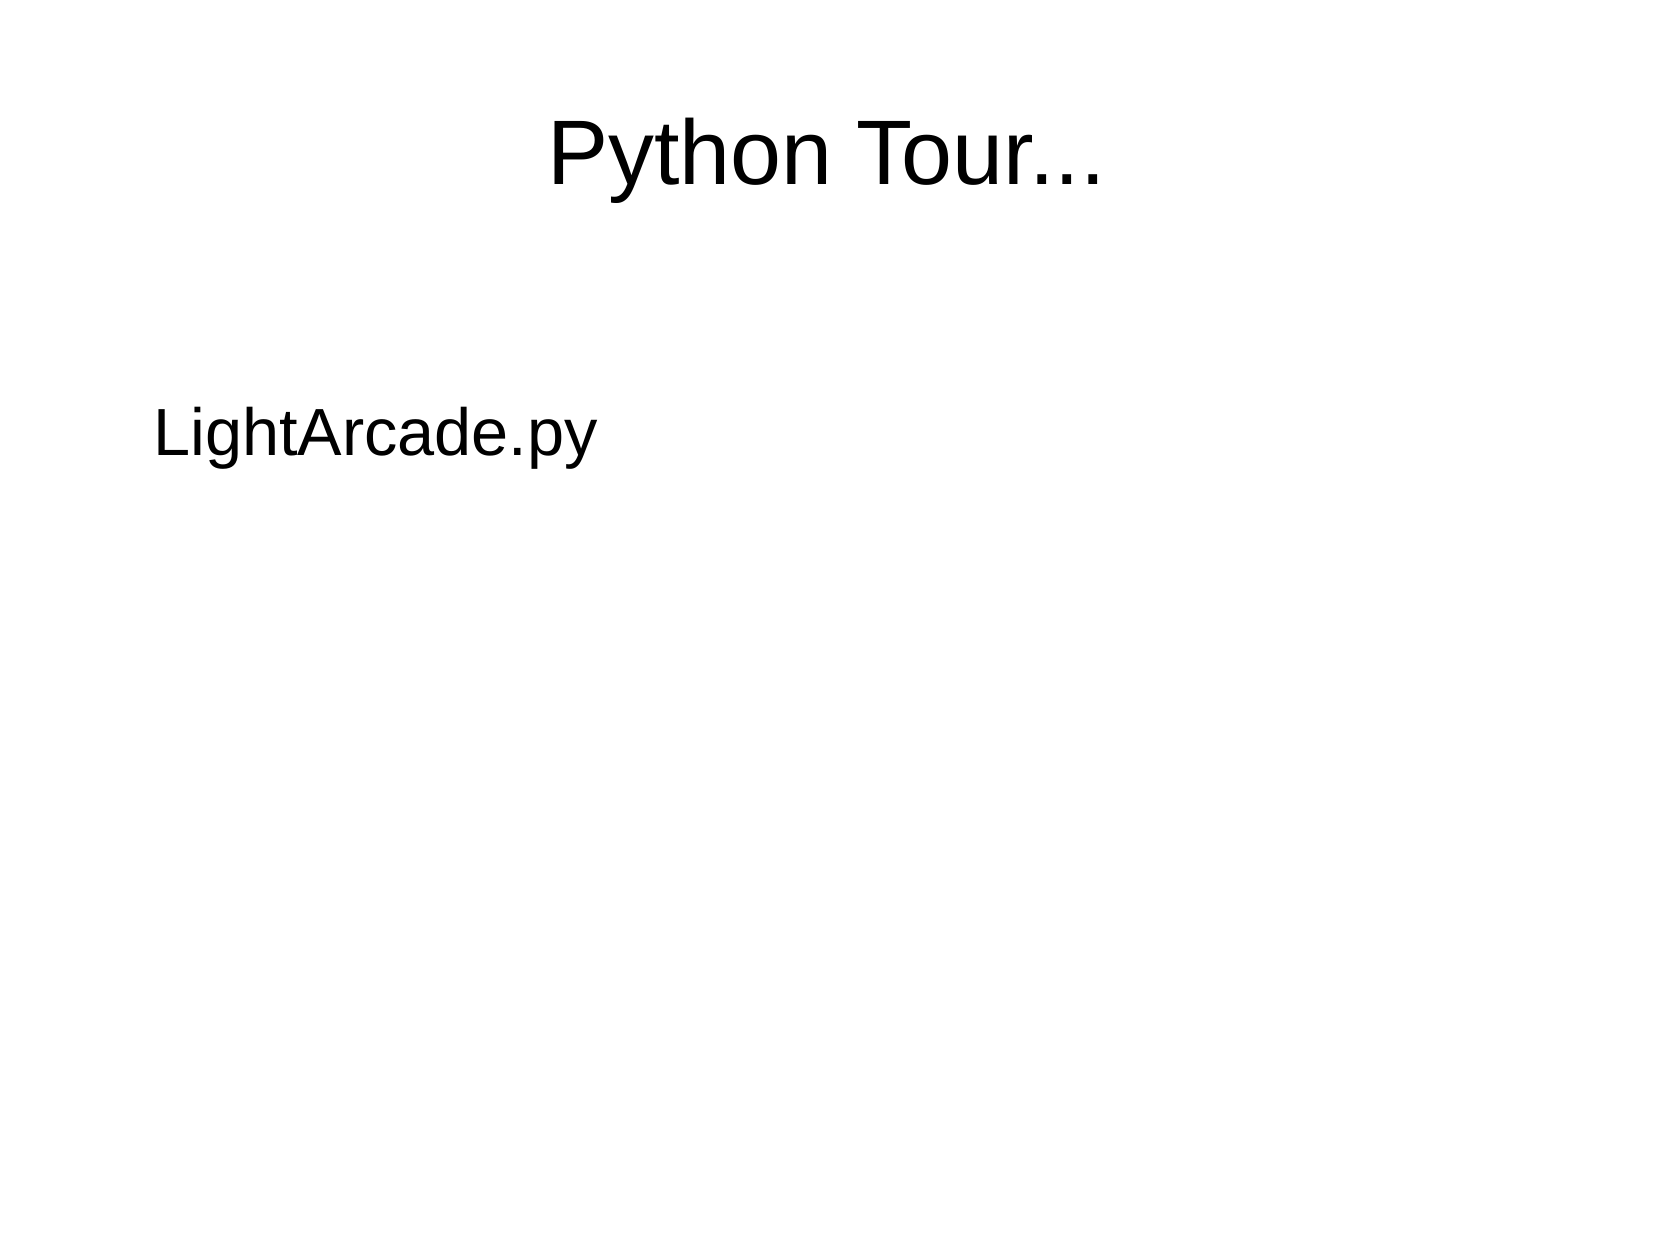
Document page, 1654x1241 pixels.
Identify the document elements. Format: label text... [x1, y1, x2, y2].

list LightArcade.py [82, 290, 1571, 1010]
title Python Tour... [82, 49, 1571, 257]
